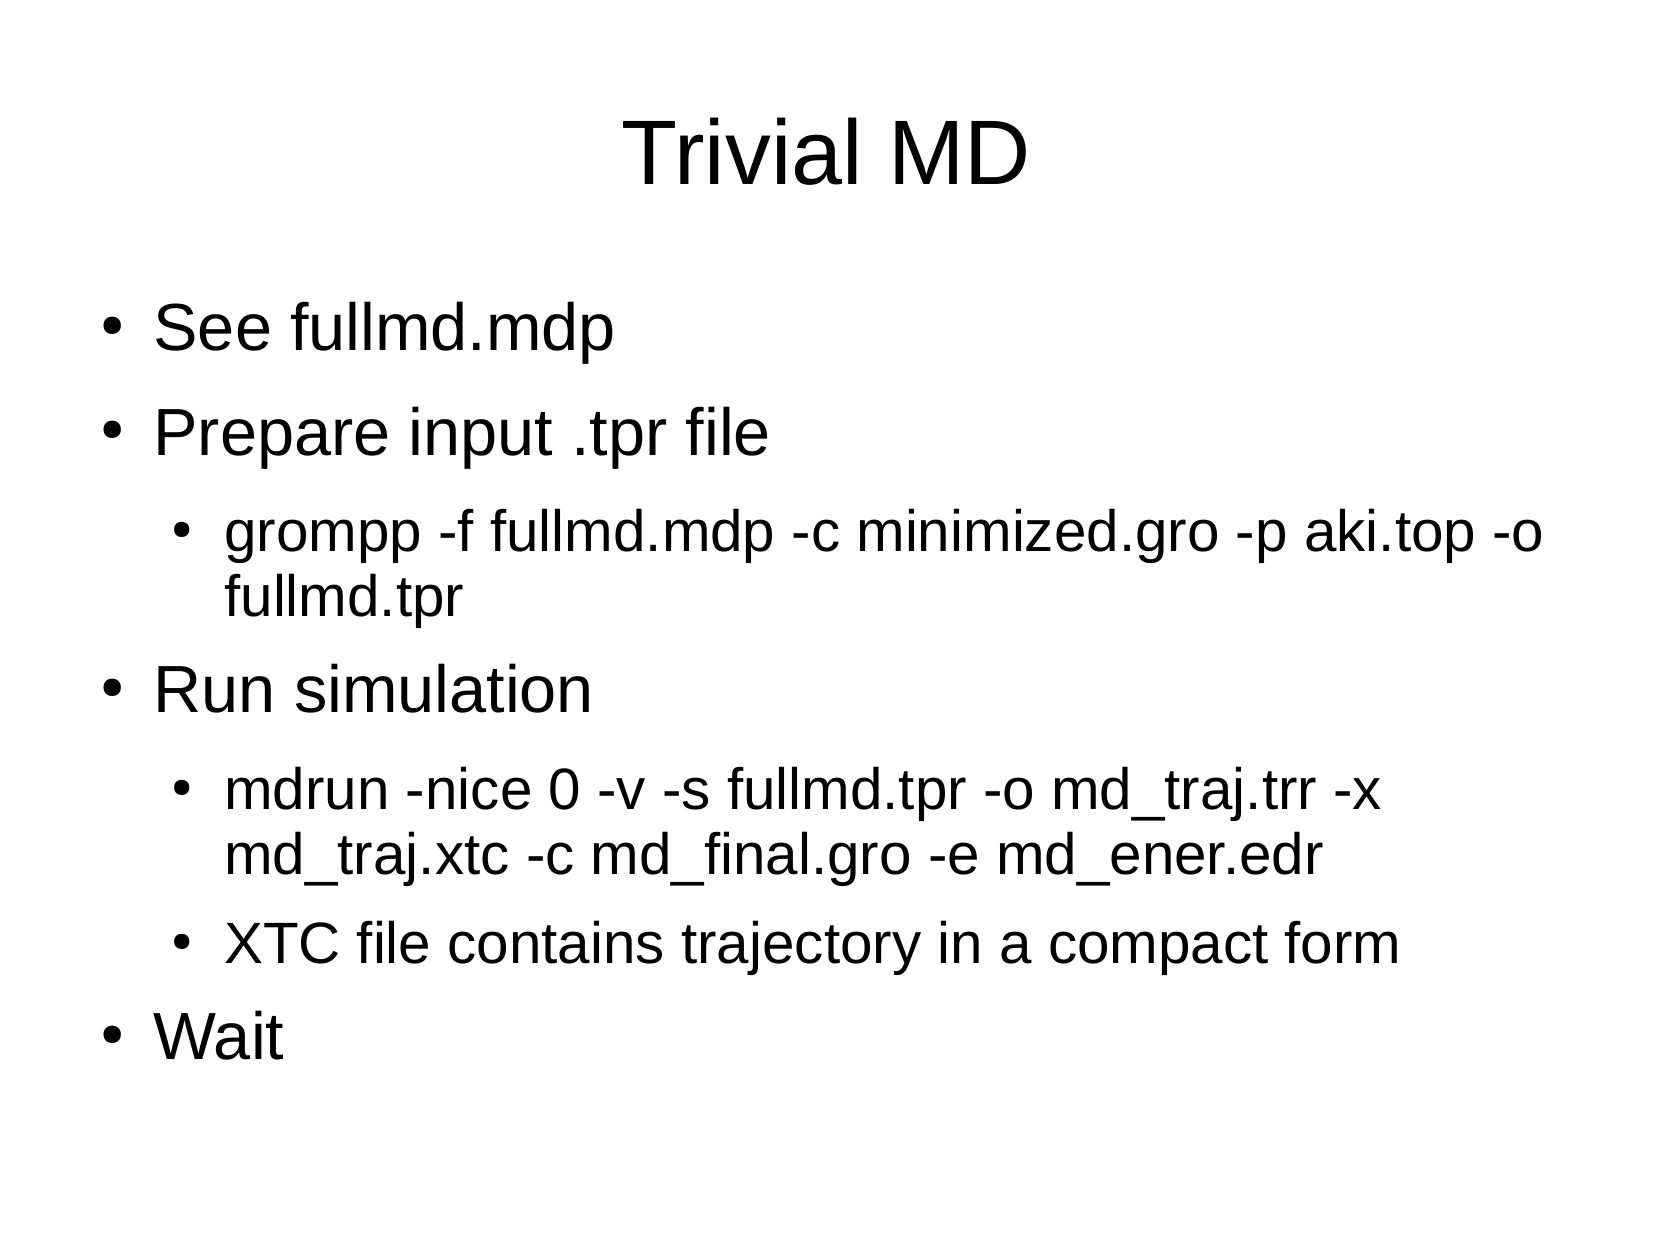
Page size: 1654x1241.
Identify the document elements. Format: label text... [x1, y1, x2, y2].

list See fullmd.mdp Prepare input .tpr file grompp -f fullmd.mdp -c minimized.gro -p aki.top -o fullmd.tpr Run simulation mdrun -nice 0 -v -s fullmd.tpr -o md_traj.trr -x md_traj.xtc -c md_final.gro -e md_ener.edr XTC file contains trajectory in a compact form Wait [82, 290, 1571, 1109]
title Trivial MD [82, 56, 1571, 250]
